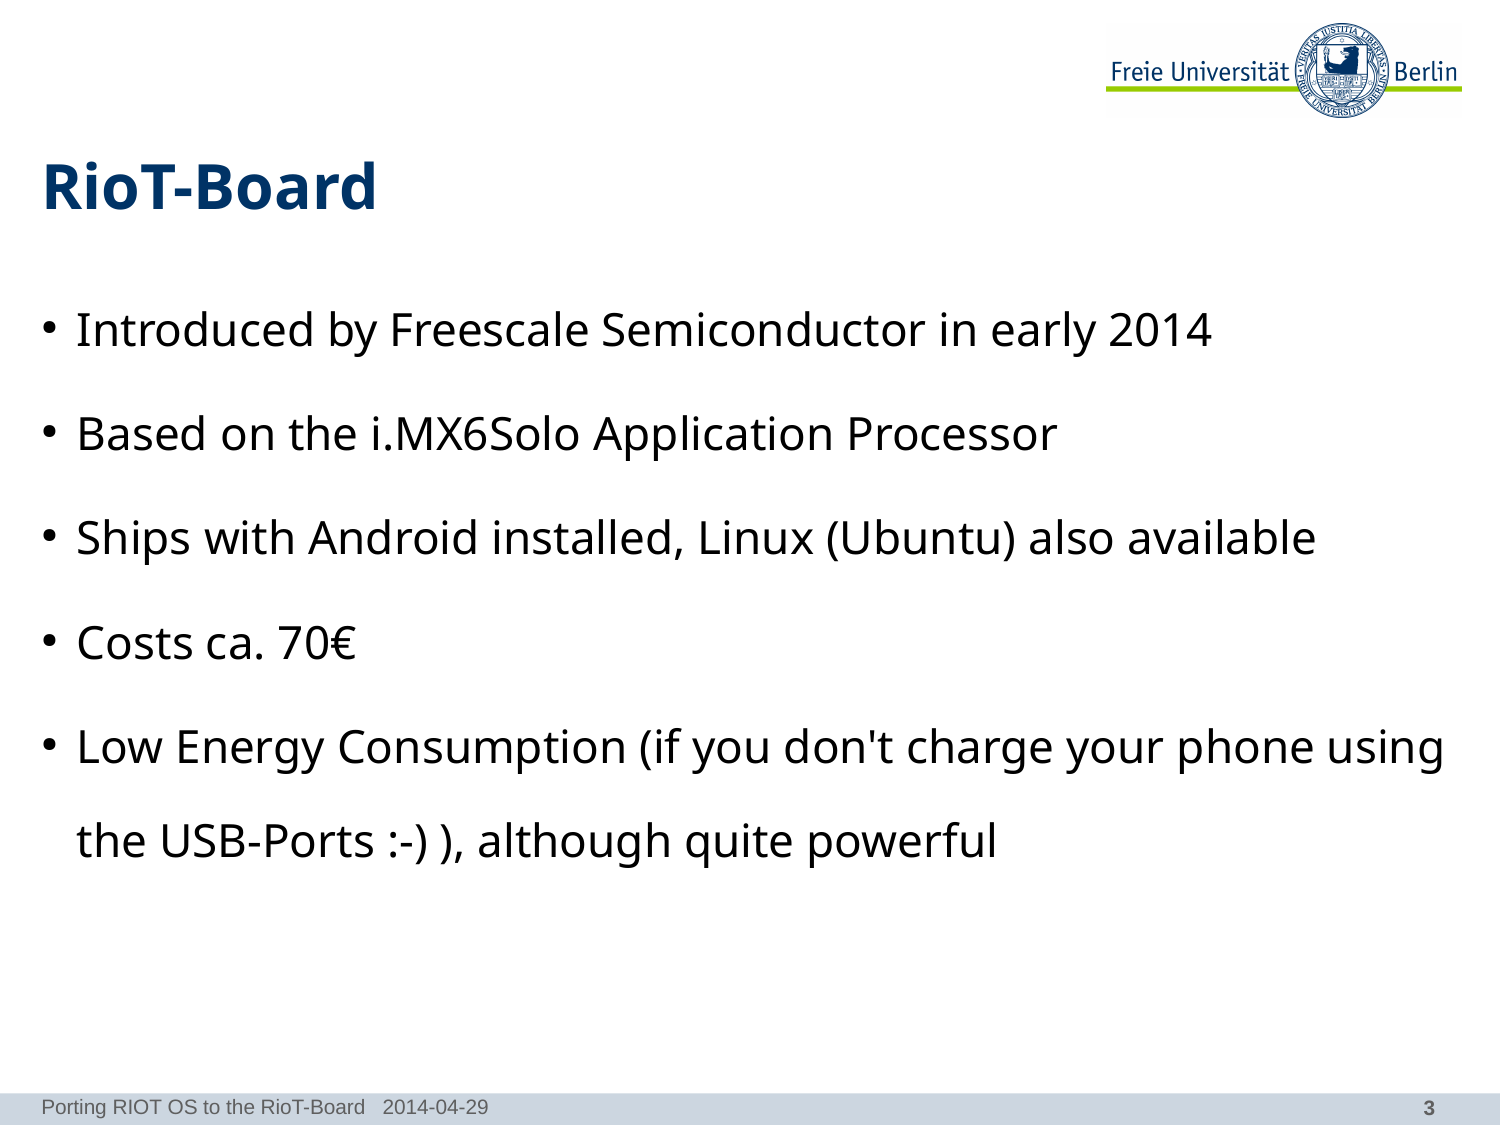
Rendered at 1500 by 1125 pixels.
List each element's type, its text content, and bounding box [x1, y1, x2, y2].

picture [1106, 23, 1462, 118]
list Introduced by Freescale Semiconductor in early 2014 Based on the i.MX6Solo Application Processor Ships with Android installed, Linux (Ubuntu) also available Costs ca. 70€ Low Energy Consumption (if you don't charge your phone using the USB-Ports :-) ), although quite powerful [41, 265, 1460, 919]
title RioT-Board [41, 148, 1460, 222]
